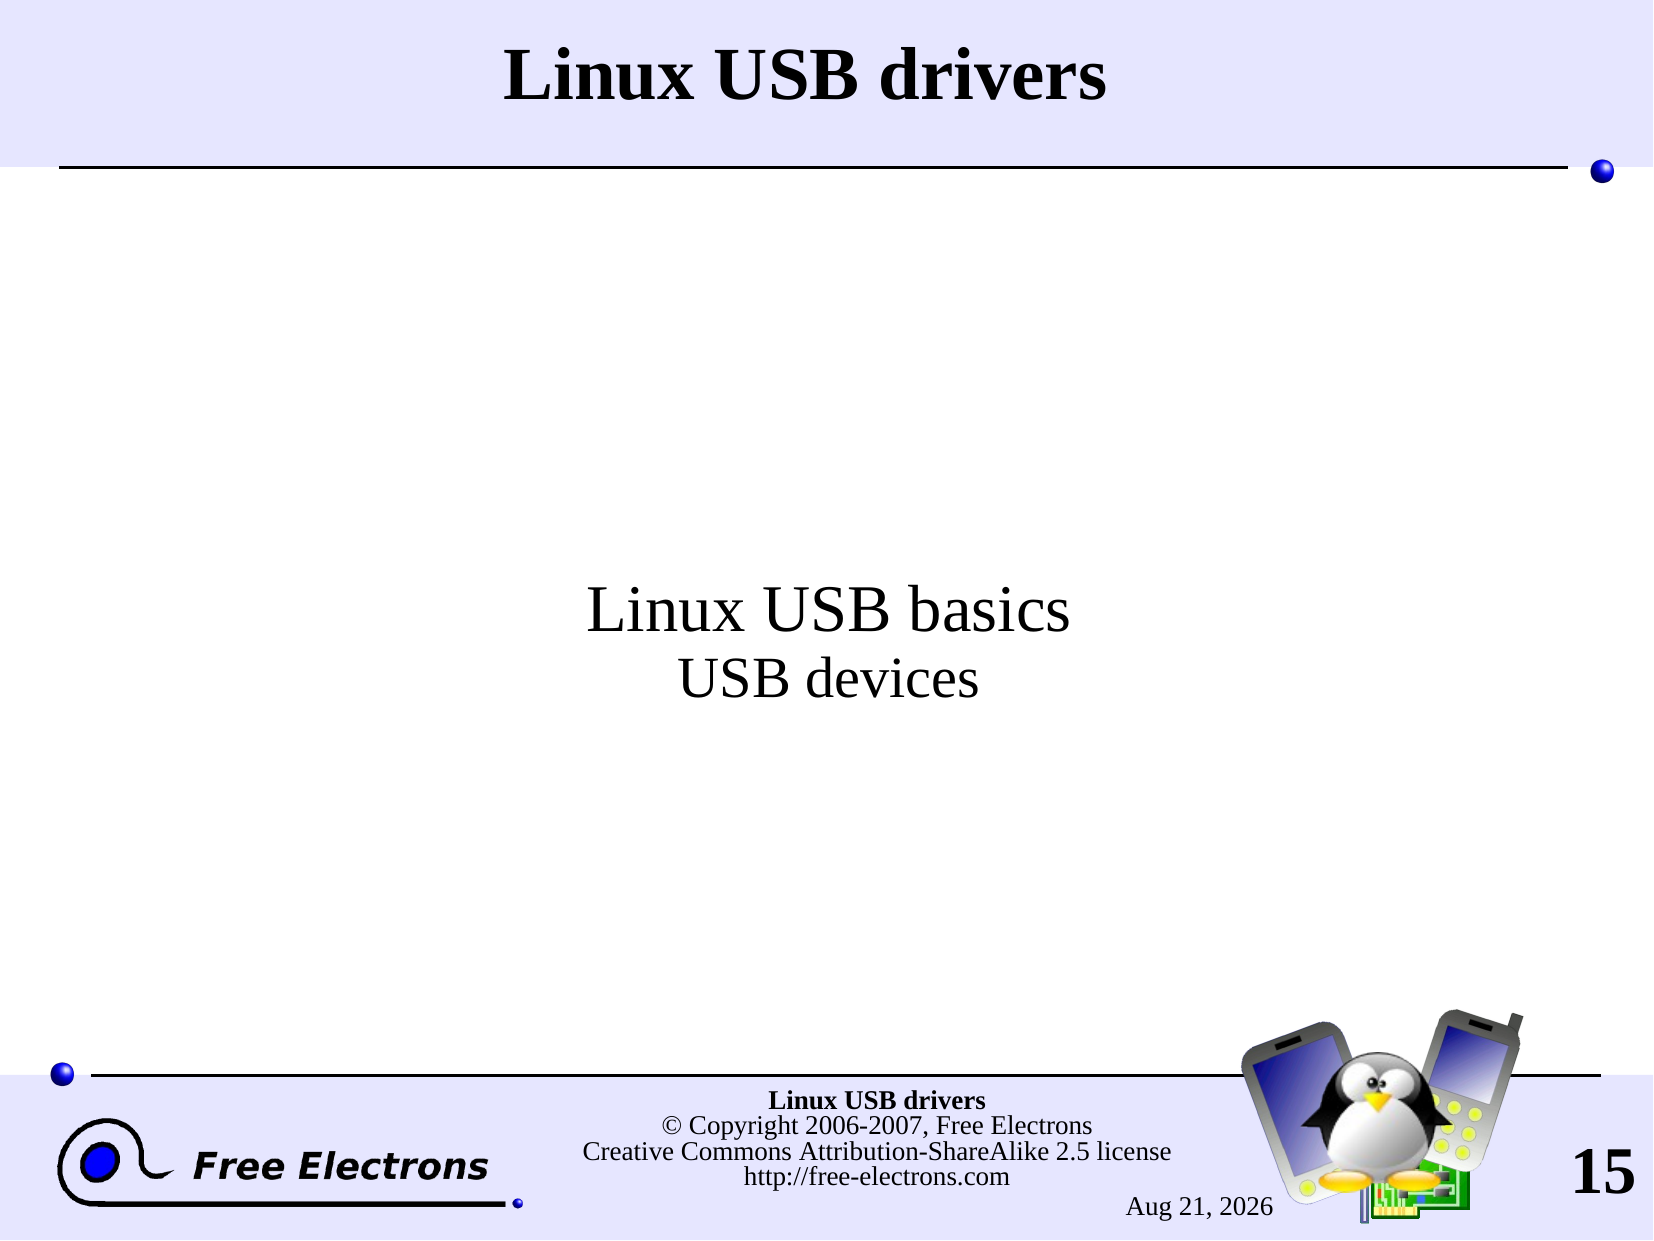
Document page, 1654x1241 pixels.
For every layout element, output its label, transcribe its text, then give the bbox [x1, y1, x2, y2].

title Linux USB drivers [60, 25, 1551, 124]
picture [1231, 1007, 1538, 1241]
subtitle Linux USB basics USB devices [105, 216, 1518, 1066]
picture [50, 1107, 527, 1216]
